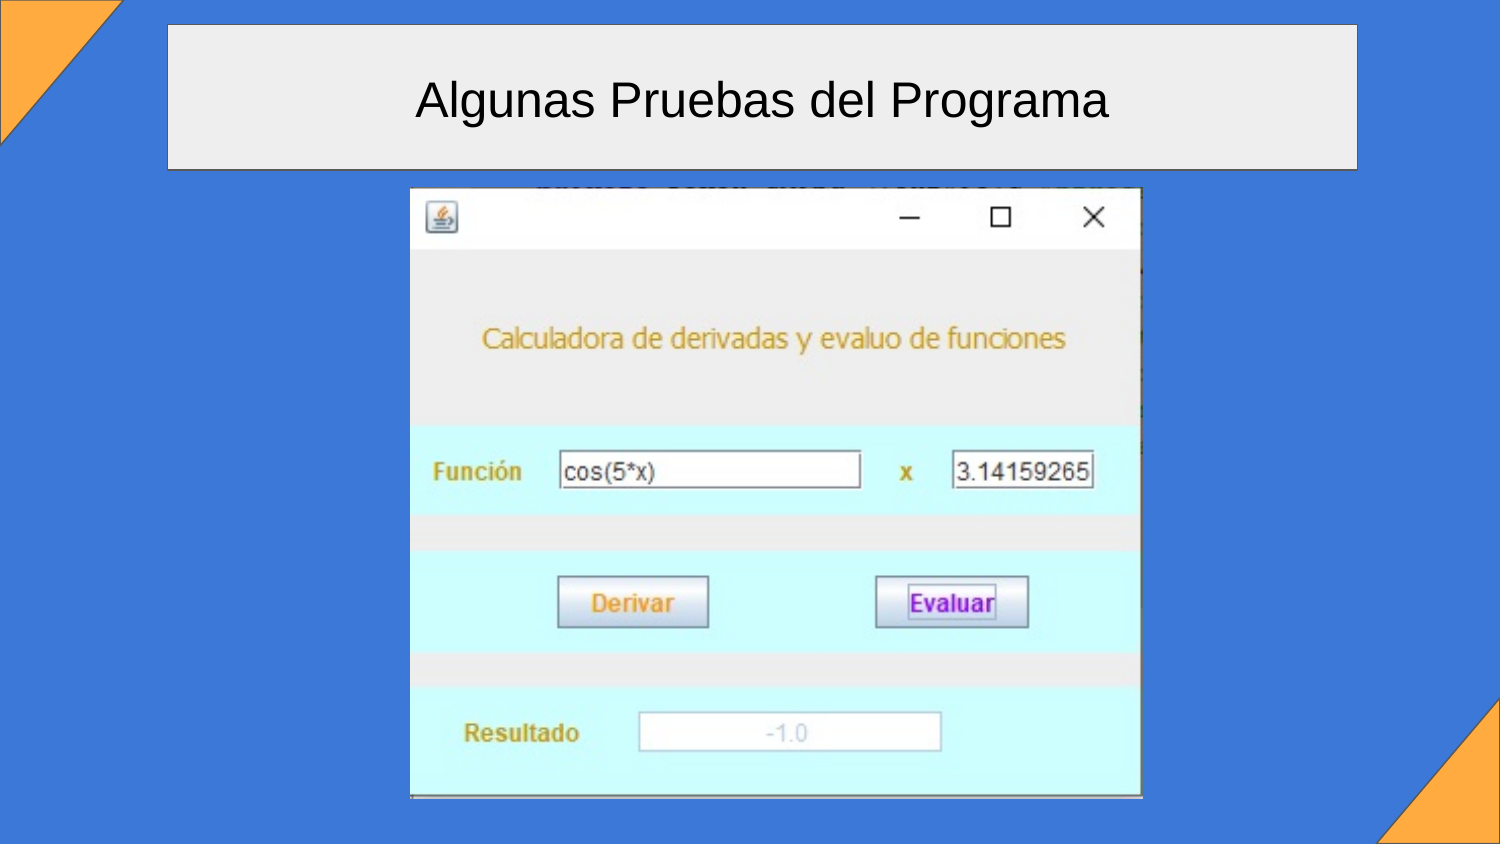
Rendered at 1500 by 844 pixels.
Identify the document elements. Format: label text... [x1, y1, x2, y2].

text_box [0, 0, 124, 146]
picture [410, 187, 1143, 799]
text_box [1376, 697, 1500, 844]
text_box Algunas Pruebas del Programa [167, 24, 1358, 171]
